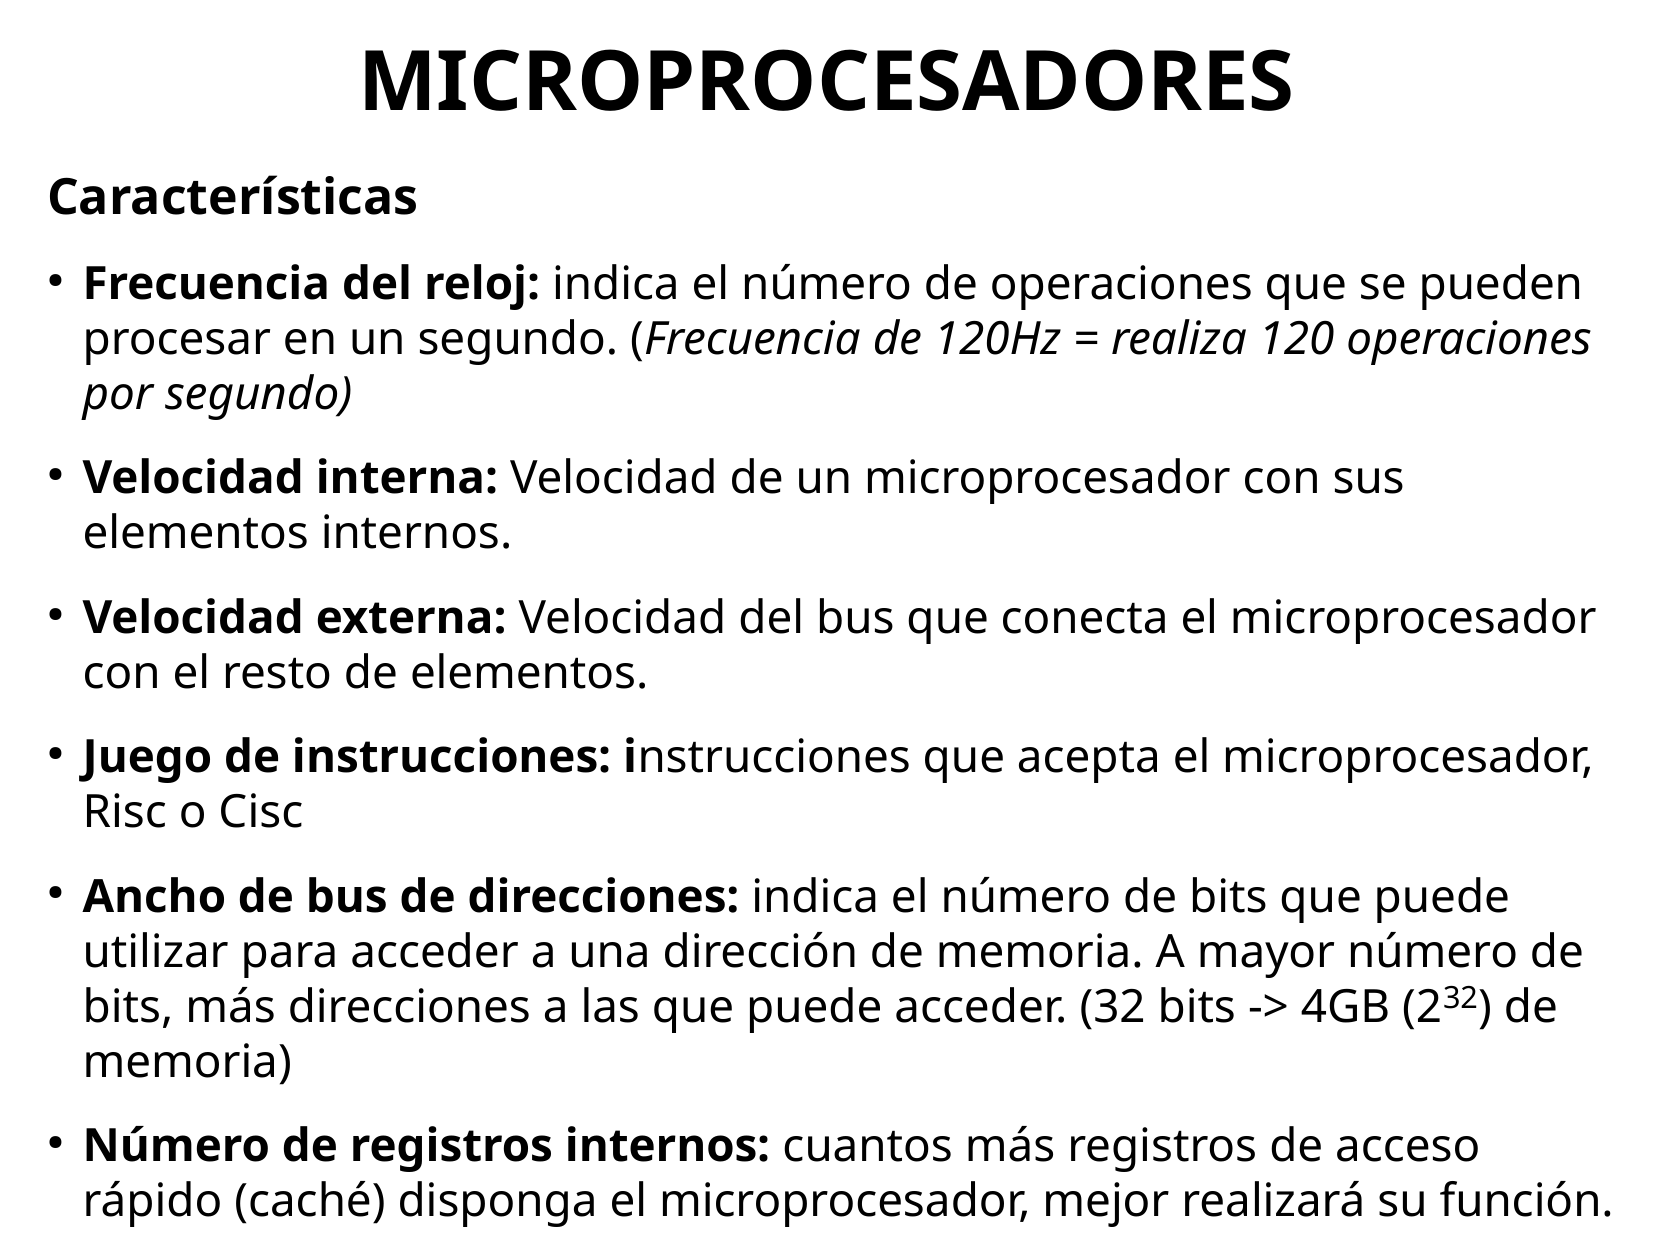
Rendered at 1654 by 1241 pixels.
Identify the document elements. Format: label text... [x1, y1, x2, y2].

subtitle Características Frecuencia del reloj: indica el número de operaciones que se pueden procesar en un segundo. (Frecuencia de 120Hz = realiza 120 operaciones por segundo) Velocidad interna: Velocidad de un microprocesador con sus elementos internos. Velocidad externa: Velocidad del bus que conecta el microprocesador con el resto de elementos. Juego de instrucciones: instrucciones que acepta el microprocesador, Risc o Cisc Ancho de bus de direcciones: indica el número de bits que puede utilizar para acceder a una dirección de memoria. A mayor número de bits, más direcciones a las que puede acceder. (32 bits -> 4GB (232) de memoria) Número de registros internos: cuantos más registros de acceso rápido (caché) disponga el microprocesador, mejor realizará su función. [47, 164, 1619, 1241]
title MICROPROCESADORES [82, 0, 1571, 154]
